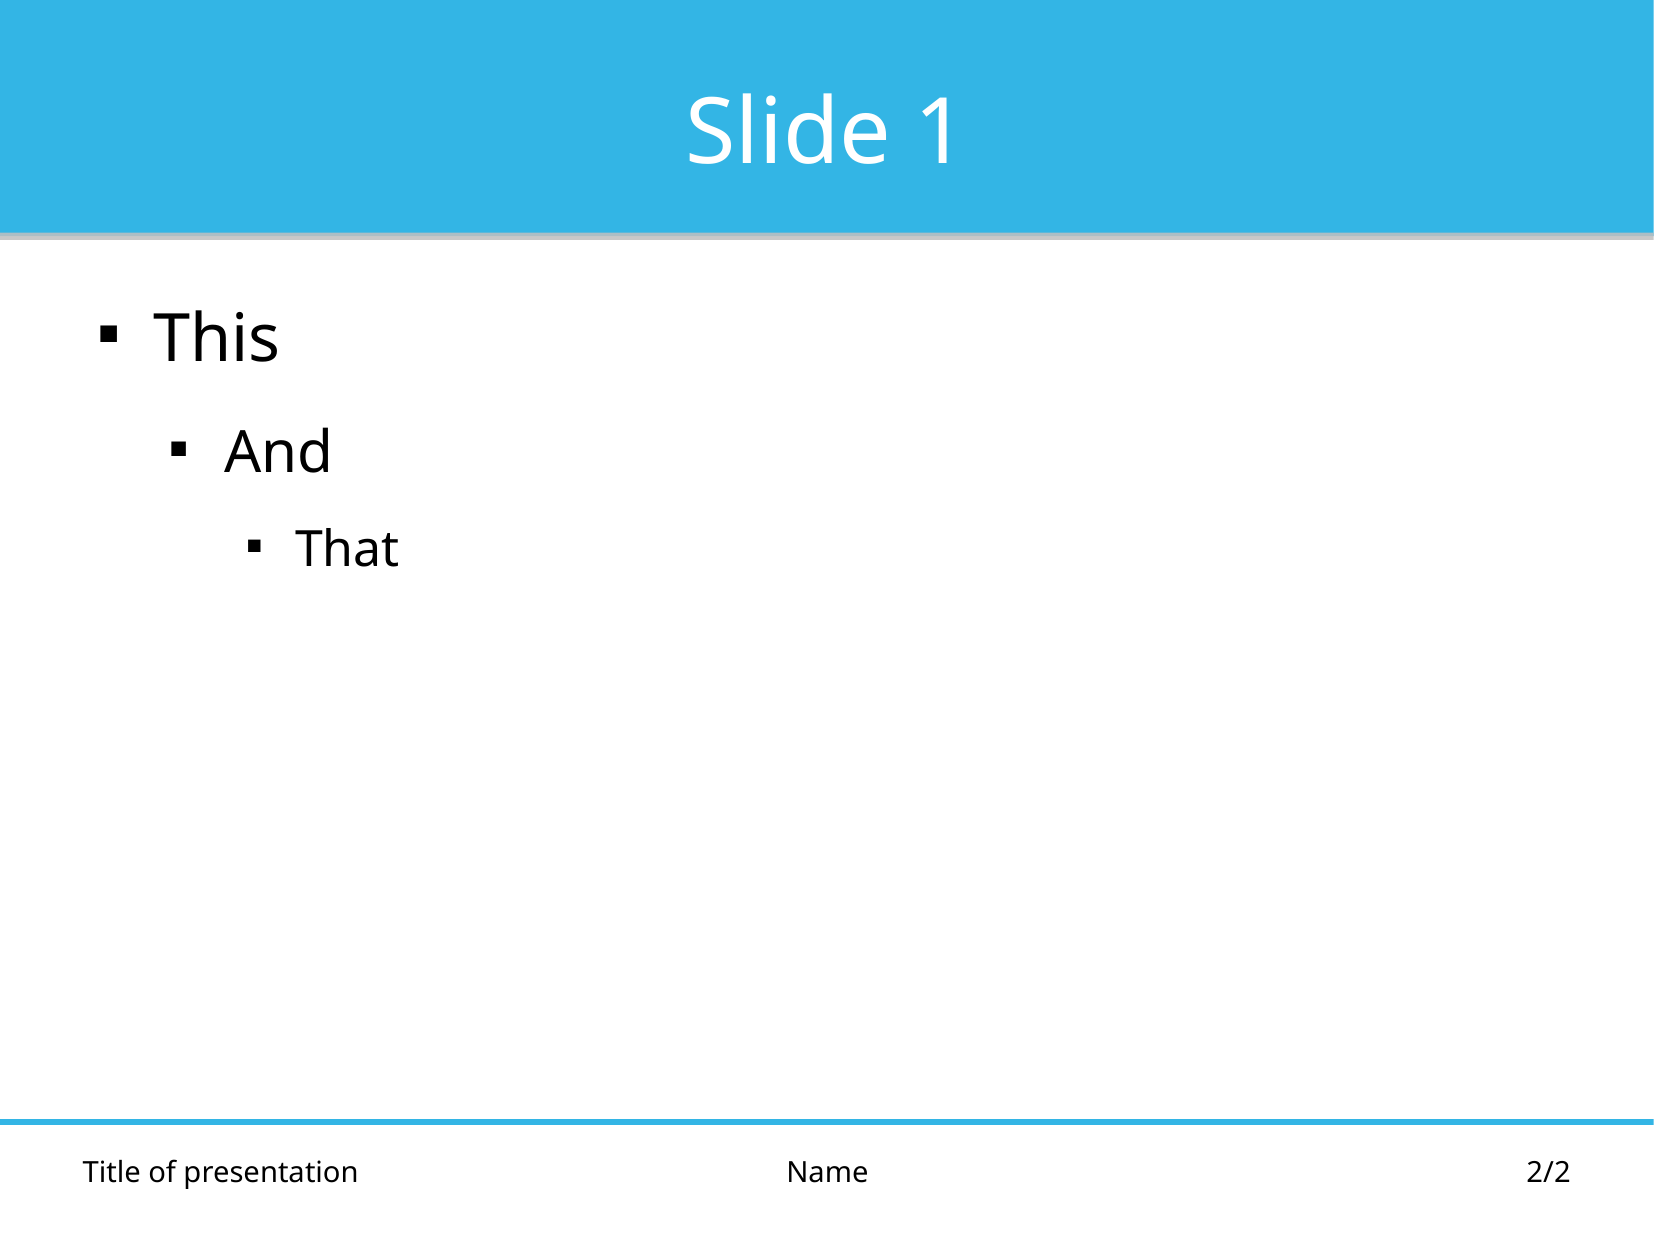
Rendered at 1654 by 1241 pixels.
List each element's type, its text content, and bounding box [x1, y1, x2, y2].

list This And That [82, 290, 1571, 1109]
title Slide 1 [82, 49, 1571, 207]
